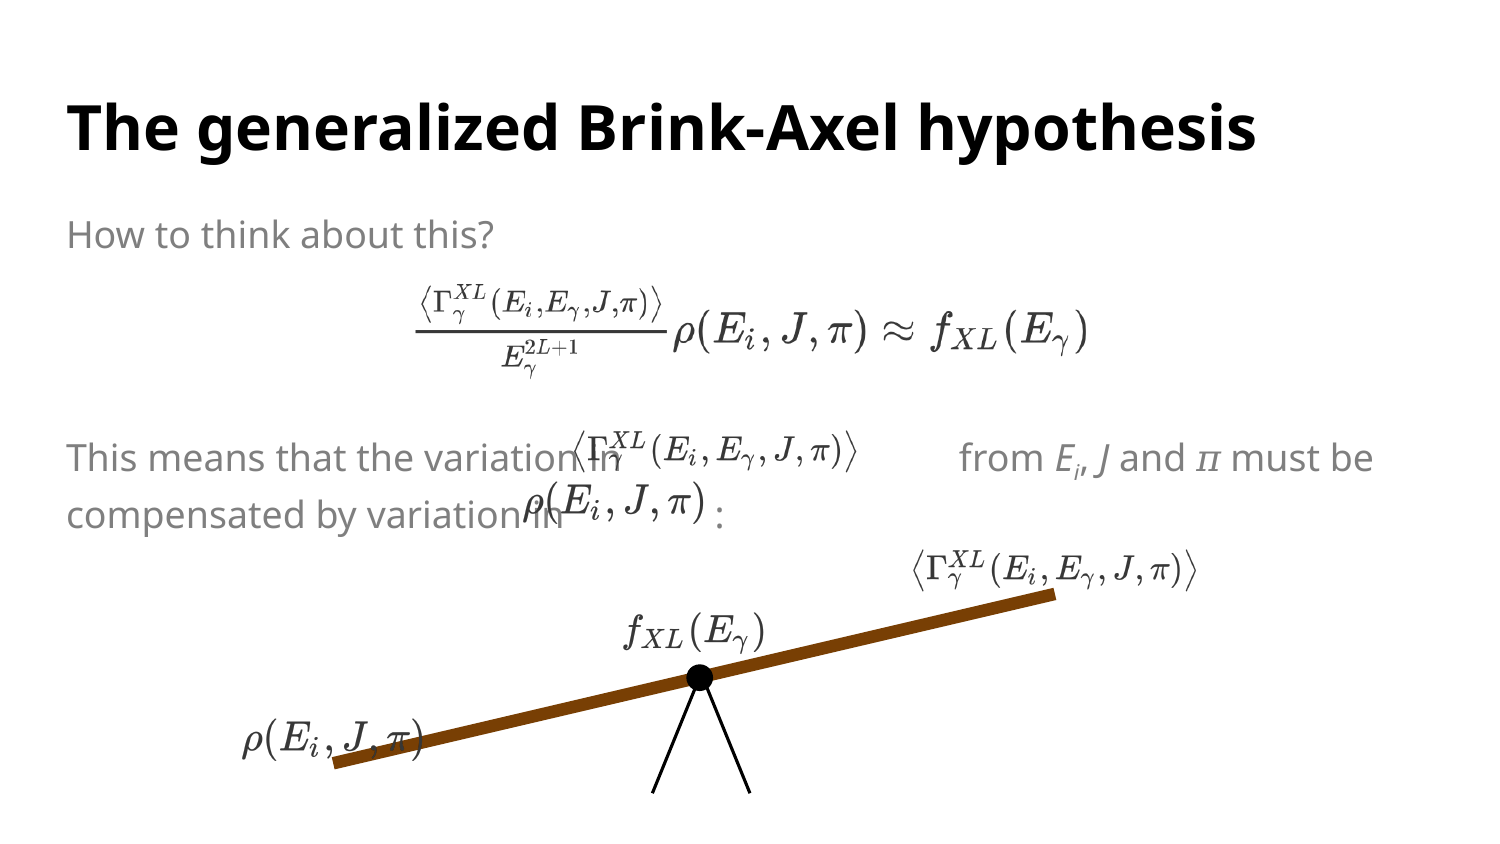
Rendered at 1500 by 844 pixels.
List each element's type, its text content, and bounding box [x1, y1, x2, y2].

picture [522, 479, 707, 527]
picture [621, 610, 767, 657]
picture [409, 280, 1091, 383]
picture [909, 547, 1200, 594]
title The generalized Brink-Axel hypothesis [51, 72, 1449, 176]
picture [570, 428, 860, 475]
picture [241, 716, 426, 764]
list How to think about this? This means that the variation in from Ei, J and 𝜋 must be compensated by variation in : [51, 189, 1449, 574]
text_box [687, 665, 713, 691]
